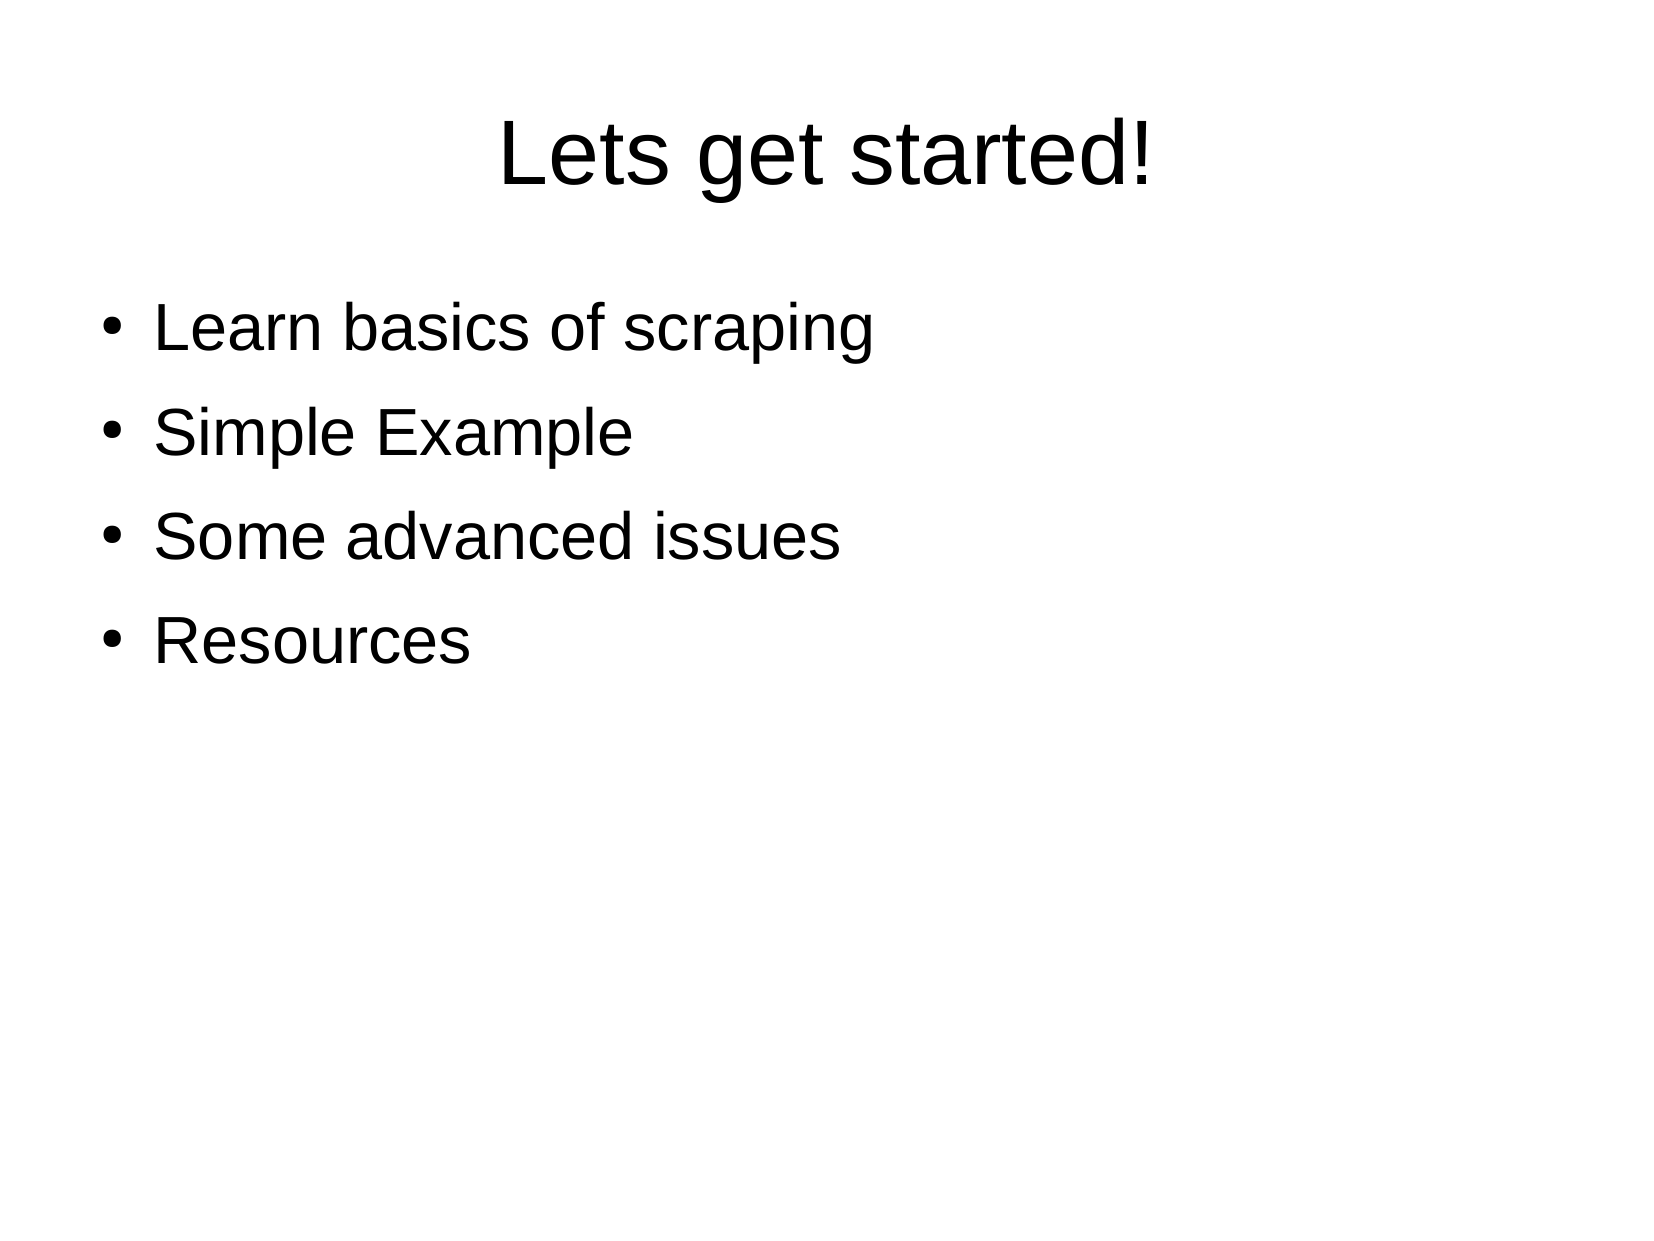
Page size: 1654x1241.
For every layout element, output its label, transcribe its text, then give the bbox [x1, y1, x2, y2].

title Lets get started! [82, 49, 1571, 257]
list Learn basics of scraping Simple Example Some advanced issues Resources [82, 290, 1571, 1010]
